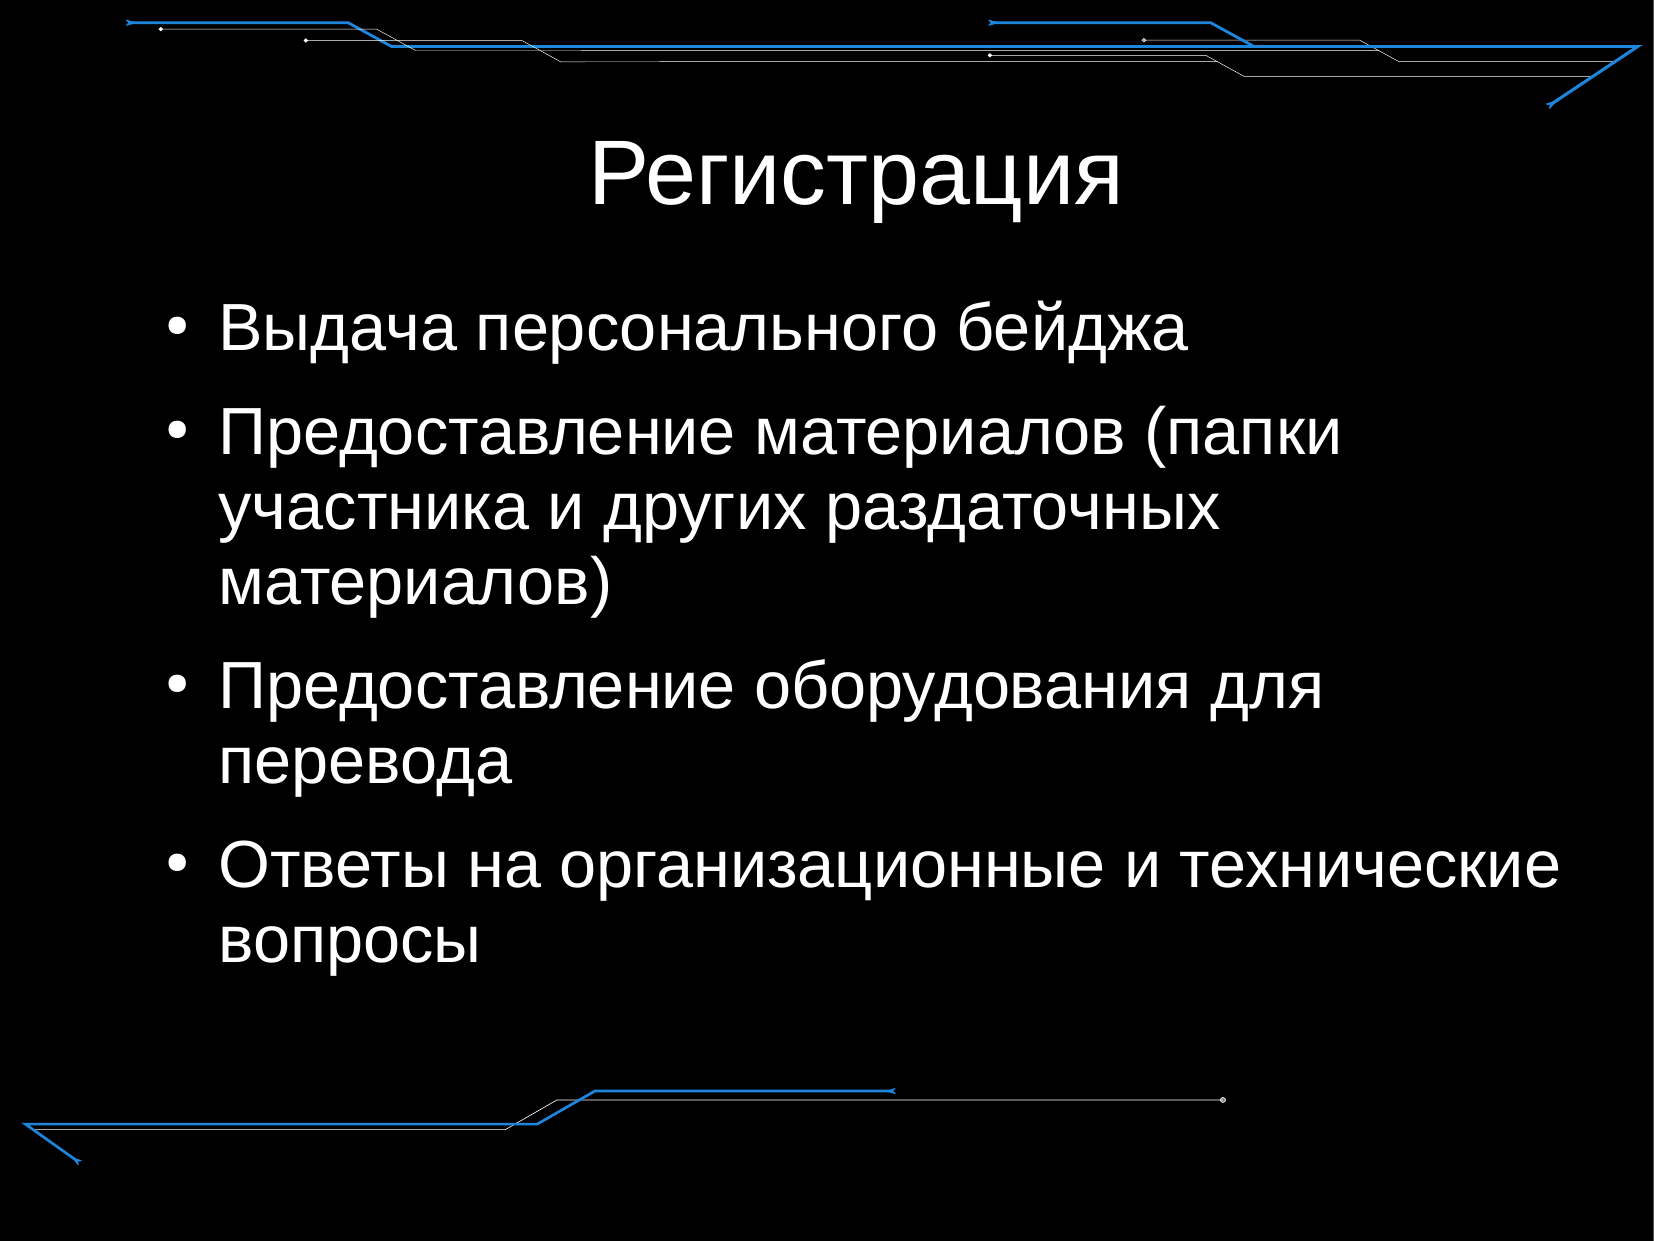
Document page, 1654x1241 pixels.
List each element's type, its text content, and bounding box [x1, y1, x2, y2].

title Регистрация [147, 84, 1565, 262]
list Выдача персонального бейджа Предоставление материалов (папки участника и других раздаточных материалов) Предоставление оборудования для перевода Ответы на организационные и технические вопросы [147, 289, 1565, 1010]
